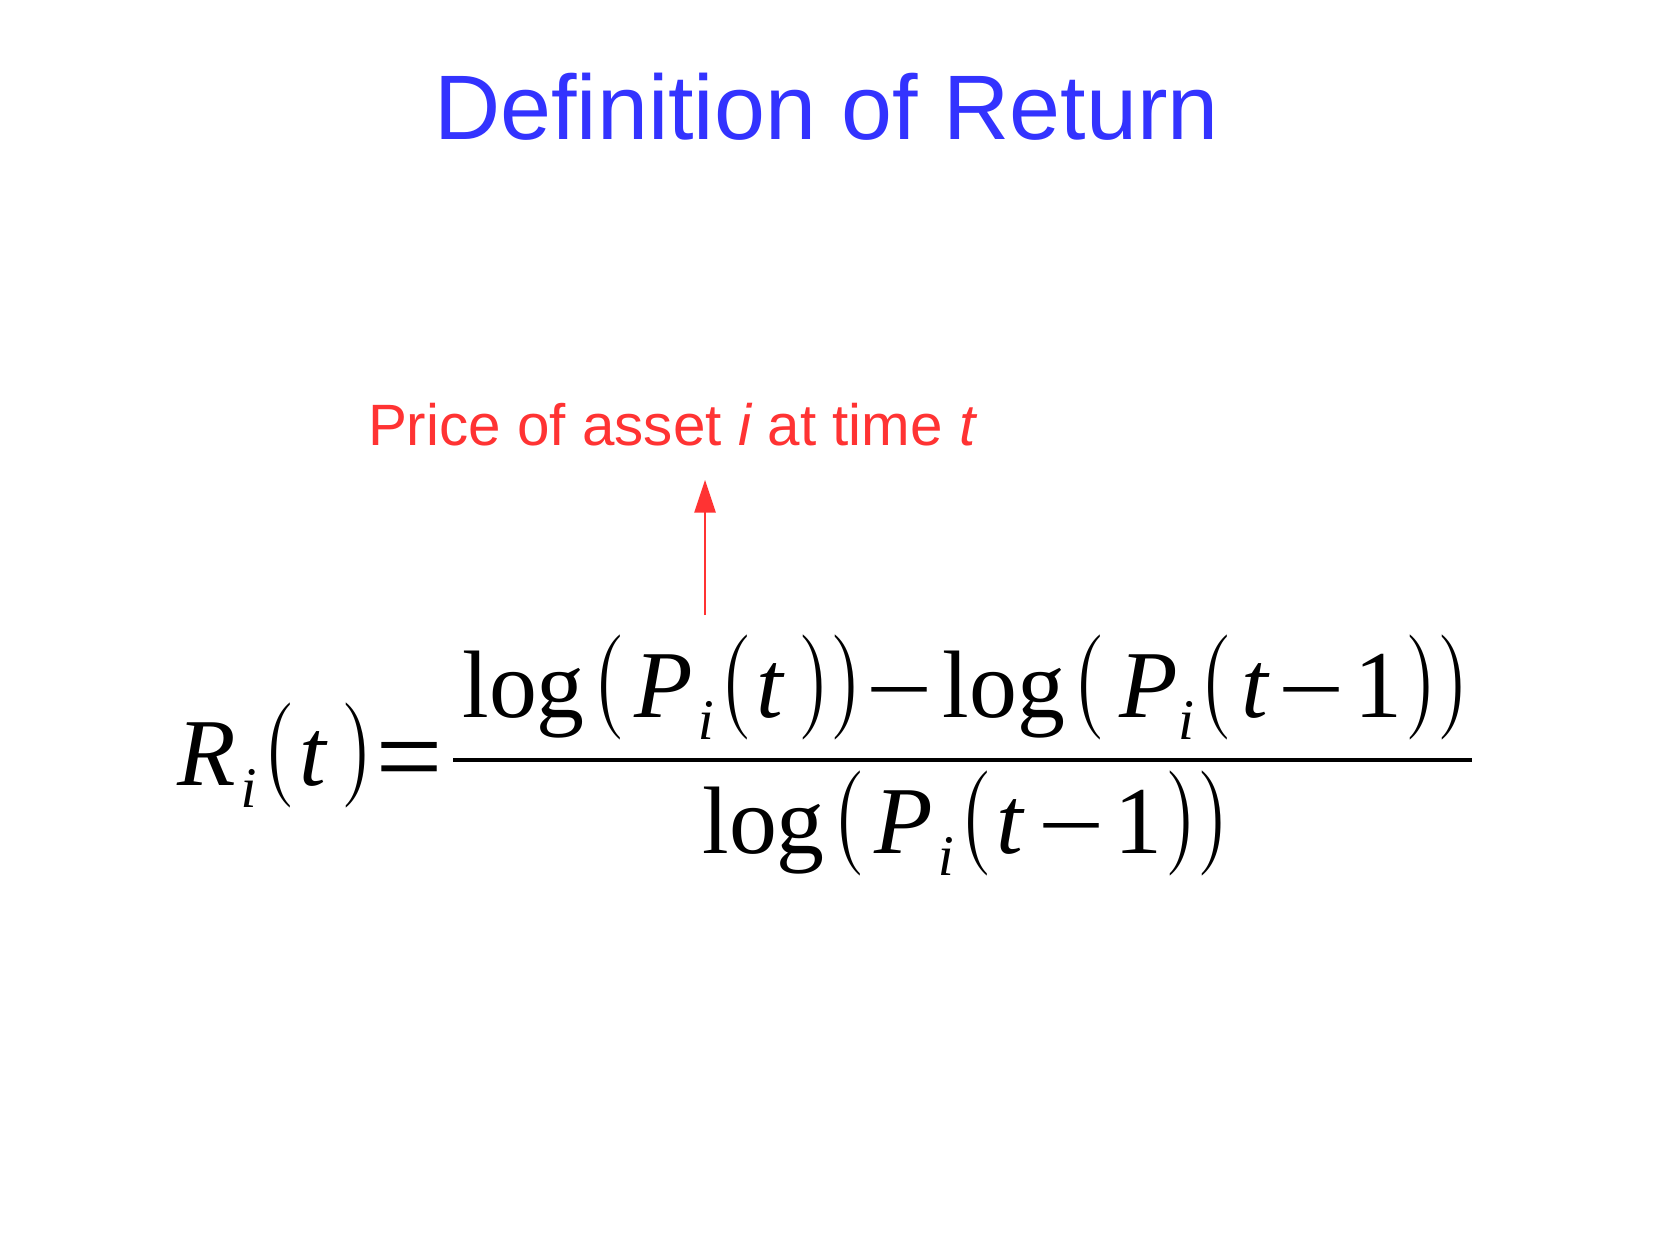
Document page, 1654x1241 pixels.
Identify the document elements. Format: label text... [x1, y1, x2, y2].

title Definition of Return [82, 49, 1571, 166]
text_box Price of asset i at time t [353, 385, 1021, 466]
chart [150, 630, 1501, 888]
